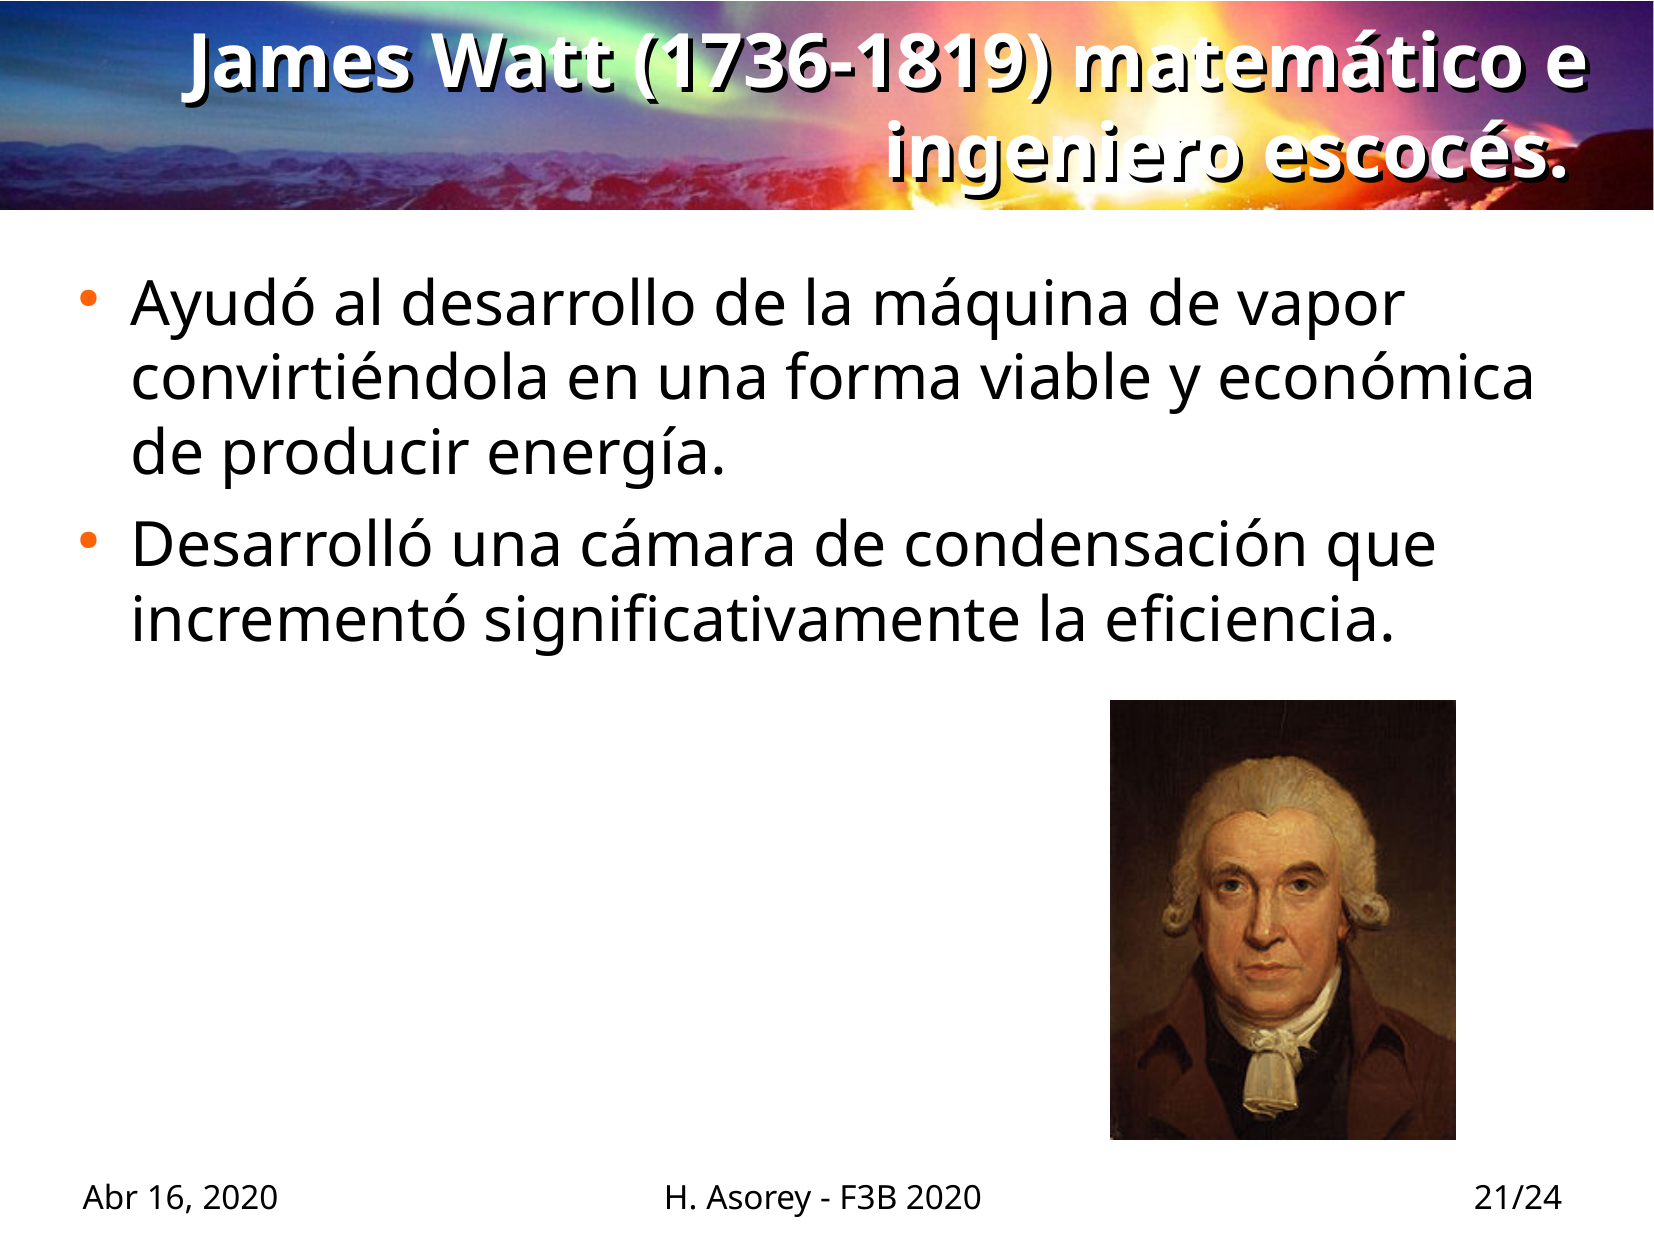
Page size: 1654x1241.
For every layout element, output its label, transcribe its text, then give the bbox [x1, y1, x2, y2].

picture [1110, 700, 1456, 1141]
list Ayudó al desarrollo de la máquina de vapor convirtiéndola en una forma viable y económica de producir energía. Desarrolló una cámara de condensación que incrementó significativamente la eficiencia. [45, 255, 1606, 1156]
picture [0, 1, 1654, 210]
title James Watt (1736-1819) matemático e ingeniero escocés. [45, 5, 1606, 201]
